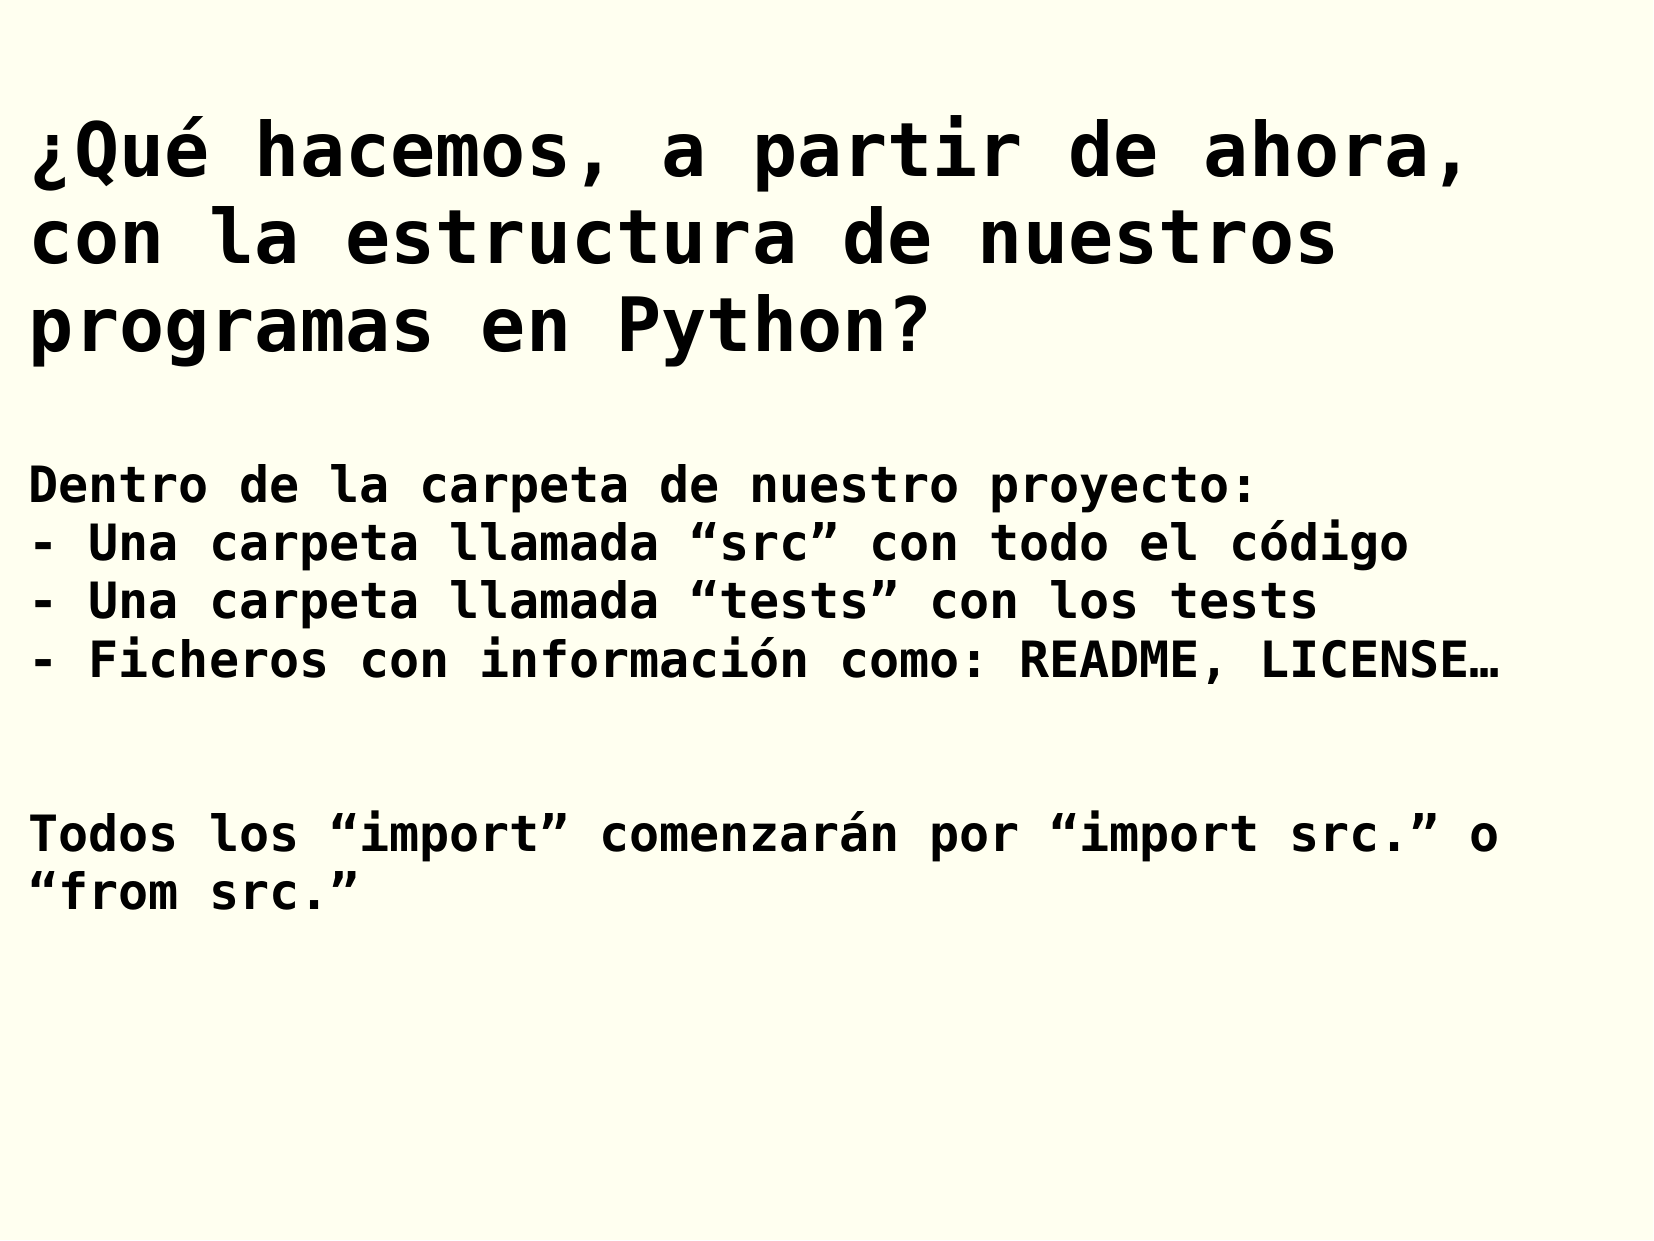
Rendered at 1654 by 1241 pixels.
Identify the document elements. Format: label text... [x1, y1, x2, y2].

title ¿Qué hacemos, a partir de ahora, con la estructura de nuestros programas en Python? Dentro de la carpeta de nuestro proyecto: - Una carpeta llamada “src” con todo el código - Una carpeta llamada “tests” con los tests - Ficheros con información como: README, LICENSE… Todos los “import” comenzarán por “import src.” o “from src.” [28, 106, 1635, 922]
